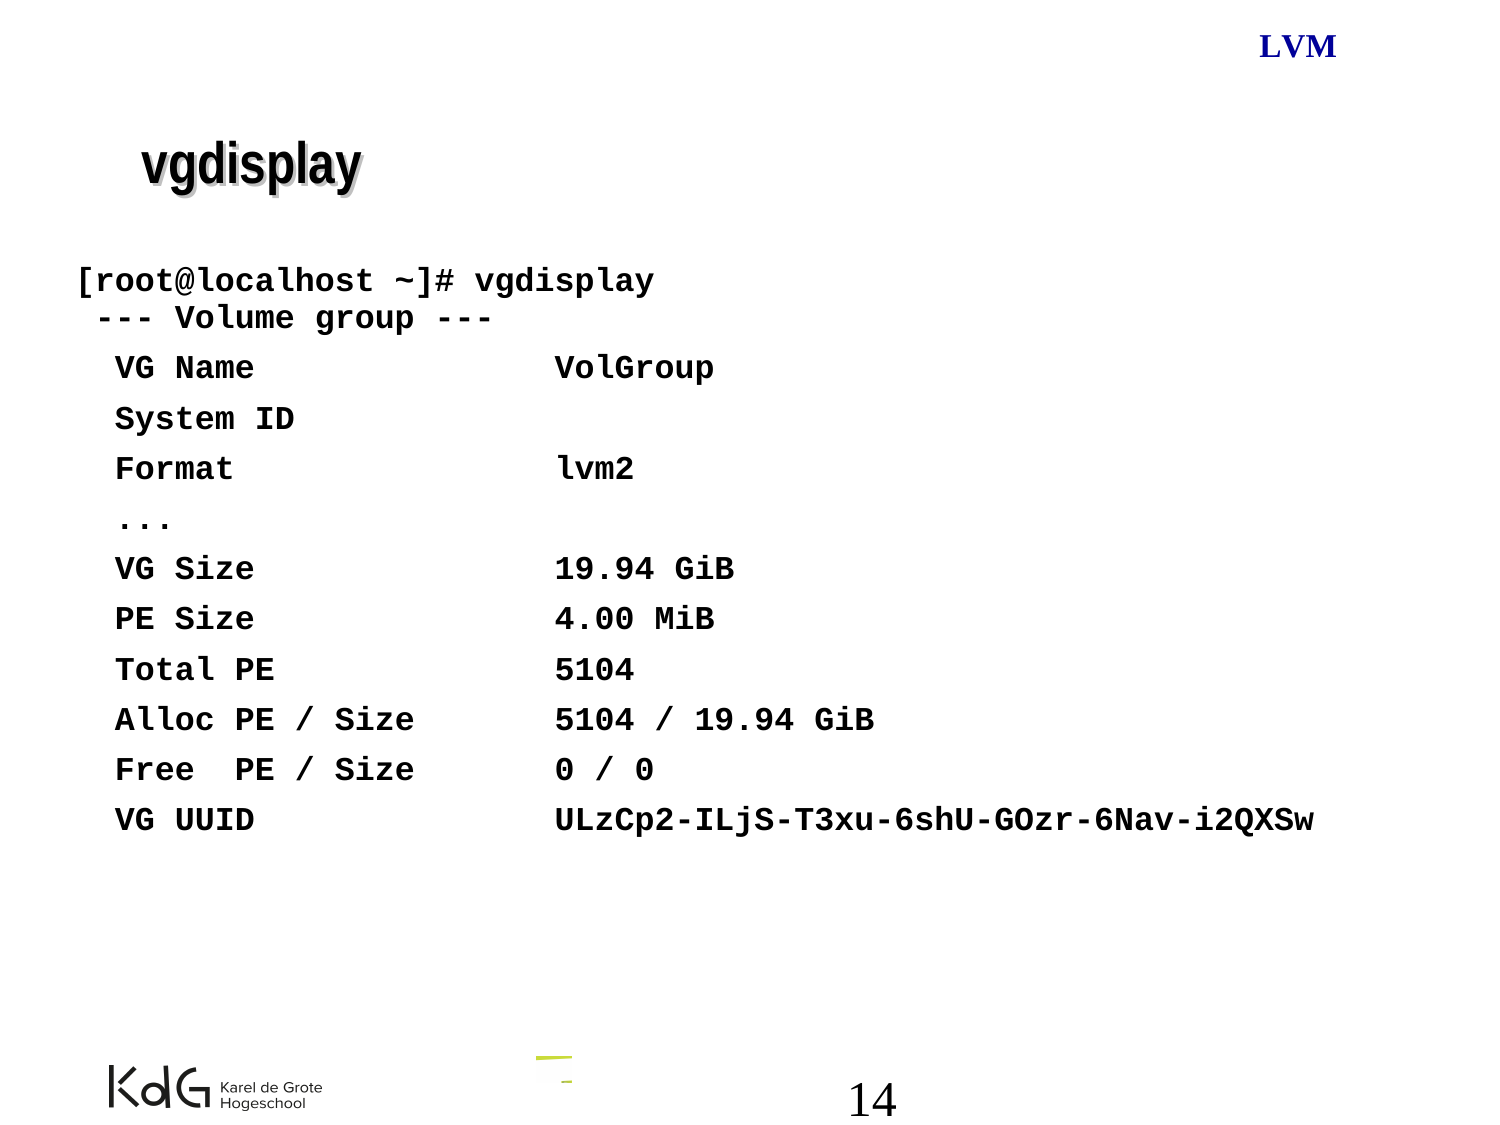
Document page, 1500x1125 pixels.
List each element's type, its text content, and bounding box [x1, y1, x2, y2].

title vgdisplay [141, 72, 1447, 253]
picture [536, 1056, 572, 1083]
list [root@localhost ~]# vgdisplay --- Volume group --- VG Name VolGroup System ID Format lvm2 ... VG Size 19.94 GiB PE Size 4.00 MiB Total PE 5104 Alloc PE / Size 5104 / 19.94 GiB Free PE / Size 0 / 0 VG UUID ULzCp2-ILjS-T3xu-6shU-GOzr-6Nav-i2QXSw [75, 263, 1425, 1006]
picture [109, 1065, 322, 1111]
